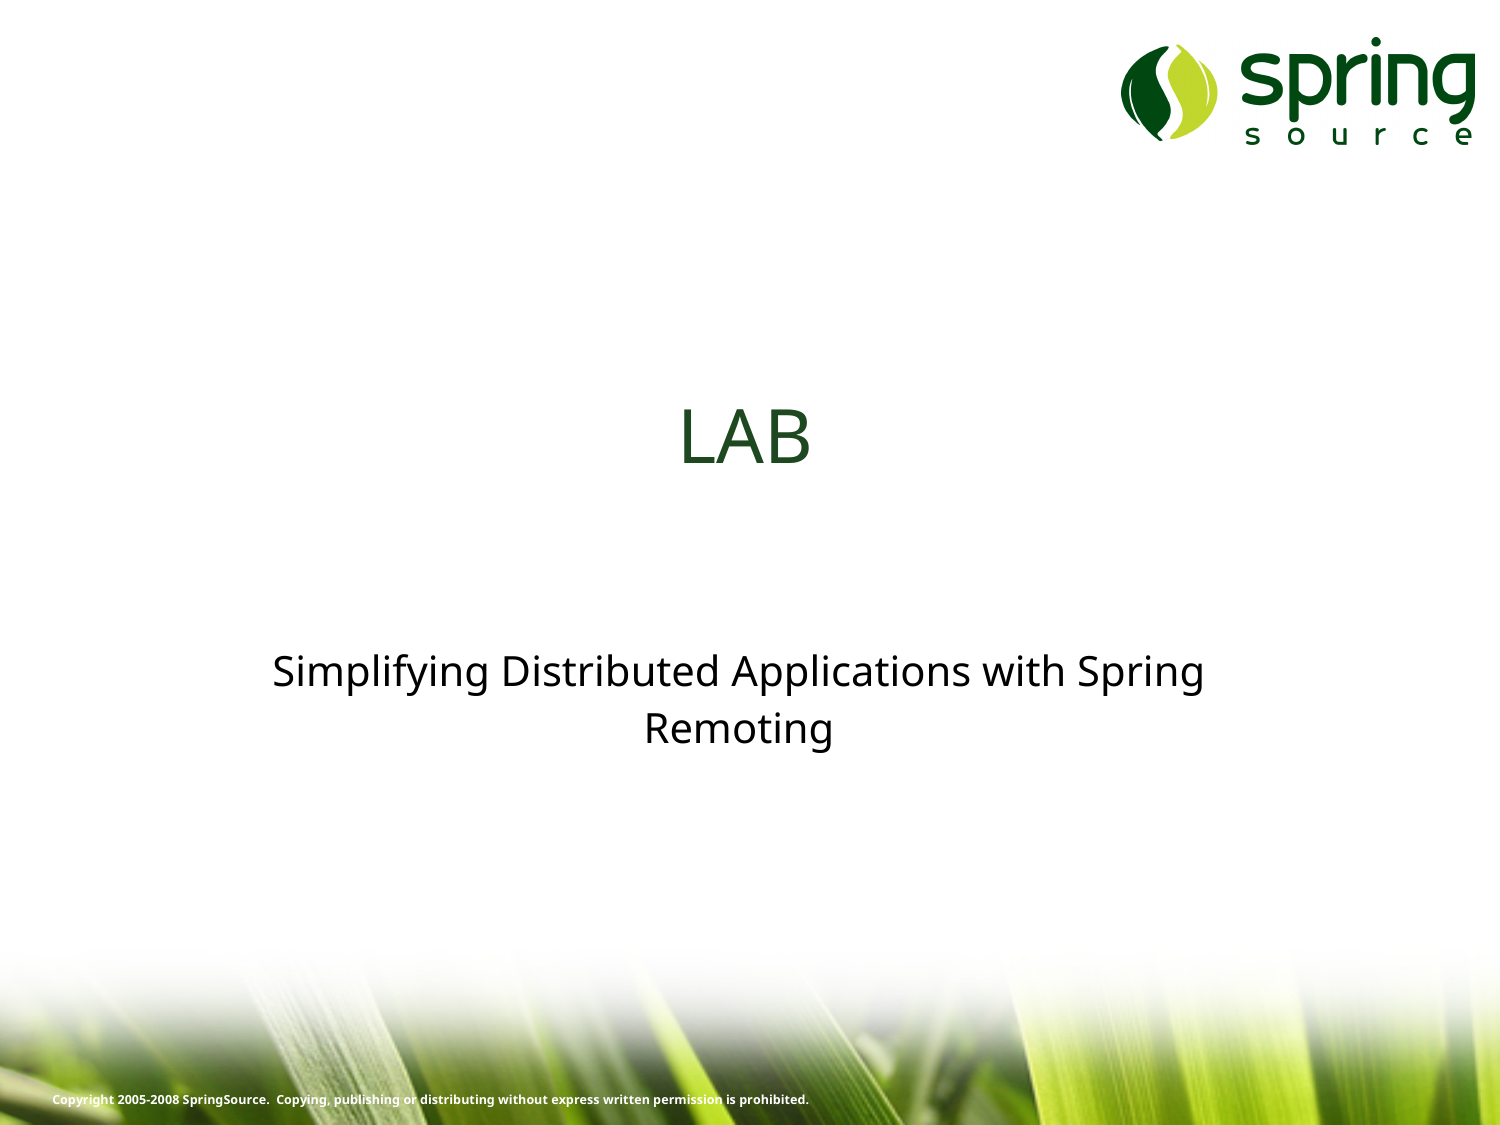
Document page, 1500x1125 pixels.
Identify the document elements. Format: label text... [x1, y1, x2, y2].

picture [1121, 37, 1475, 145]
title LAB [107, 340, 1383, 529]
subtitle Simplifying Distributed Applications with Spring Remoting [214, 499, 1265, 788]
picture [0, 944, 1500, 1125]
